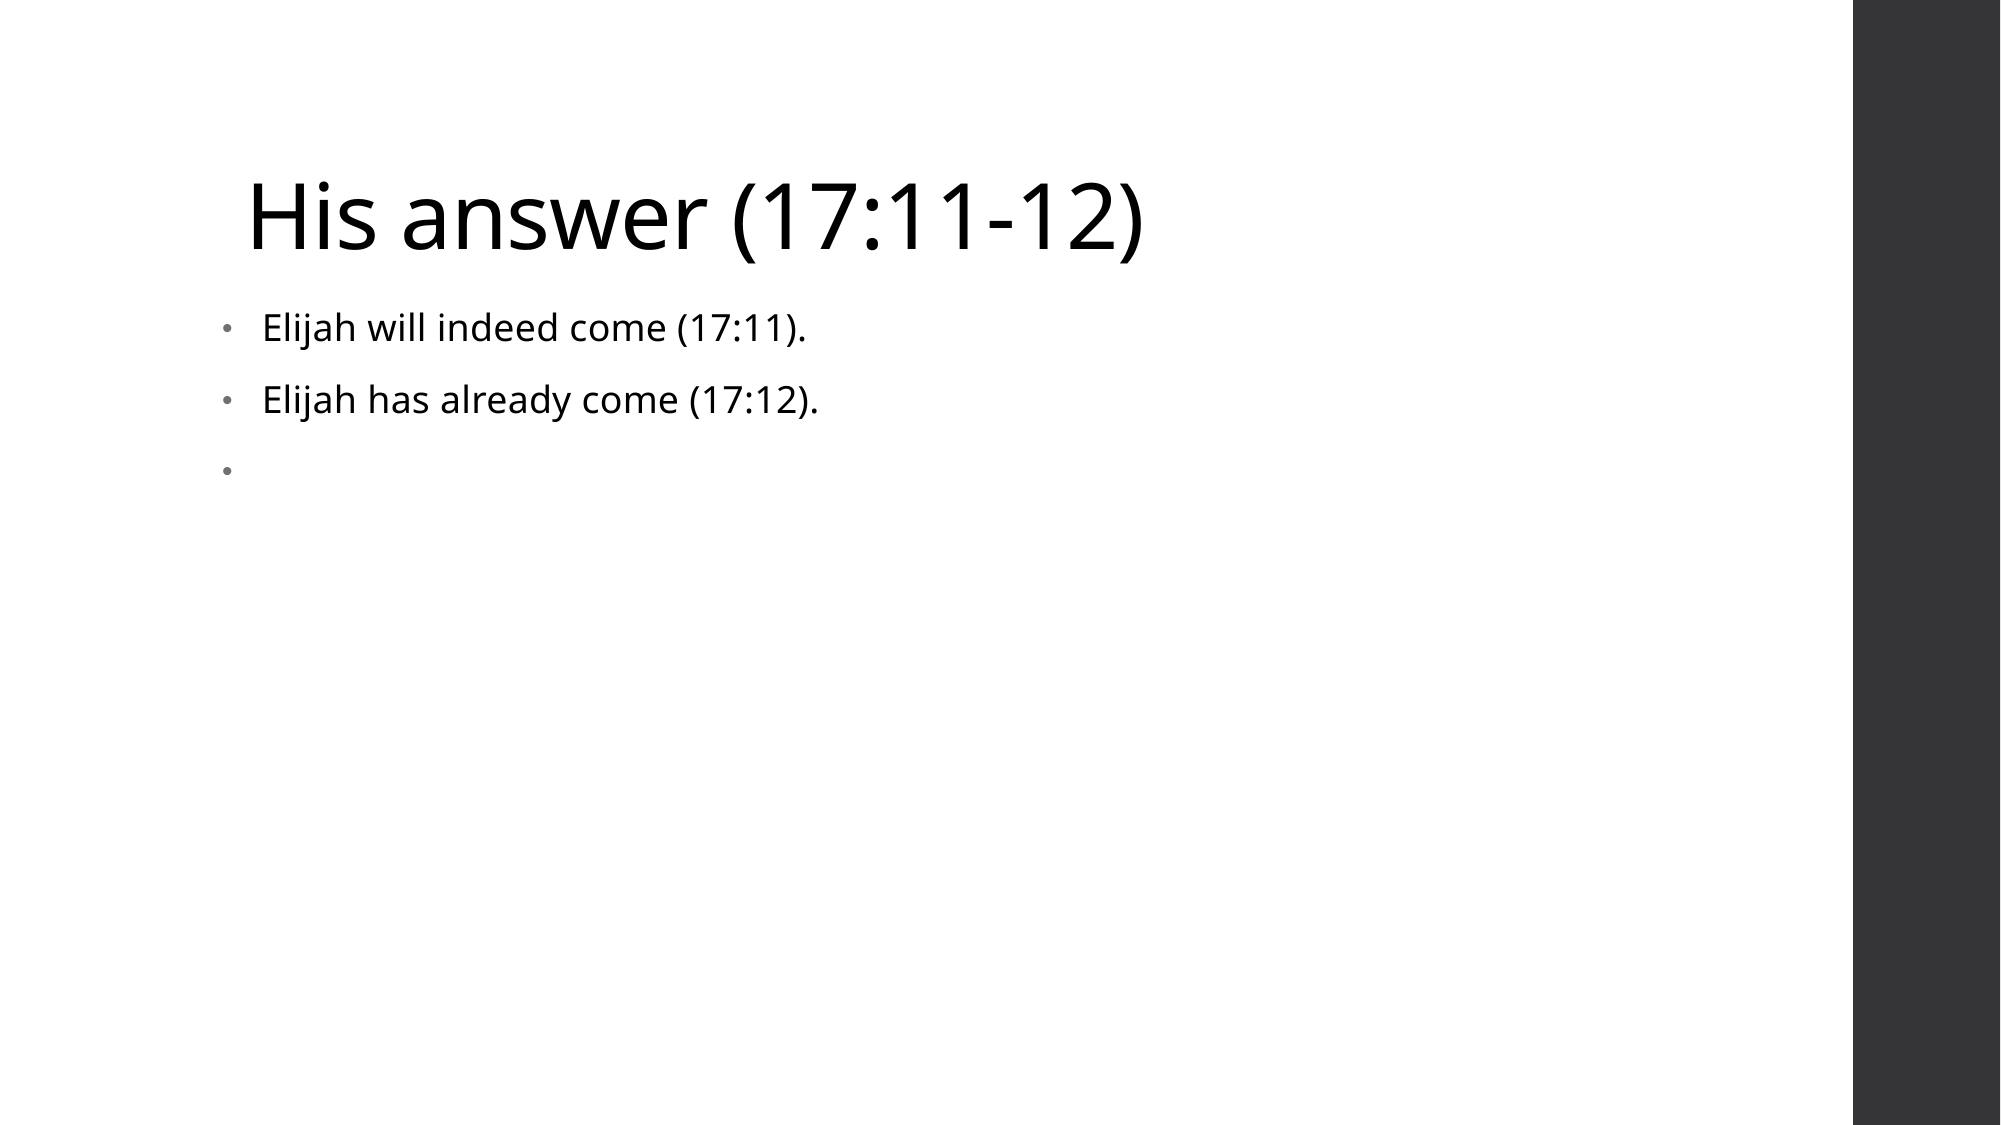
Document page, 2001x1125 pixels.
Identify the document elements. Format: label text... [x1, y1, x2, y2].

title His answer (17:11-12) [206, 60, 1797, 278]
list Elijah will indeed come (17:11). Elijah has already come (17:12). [206, 299, 1617, 1014]
